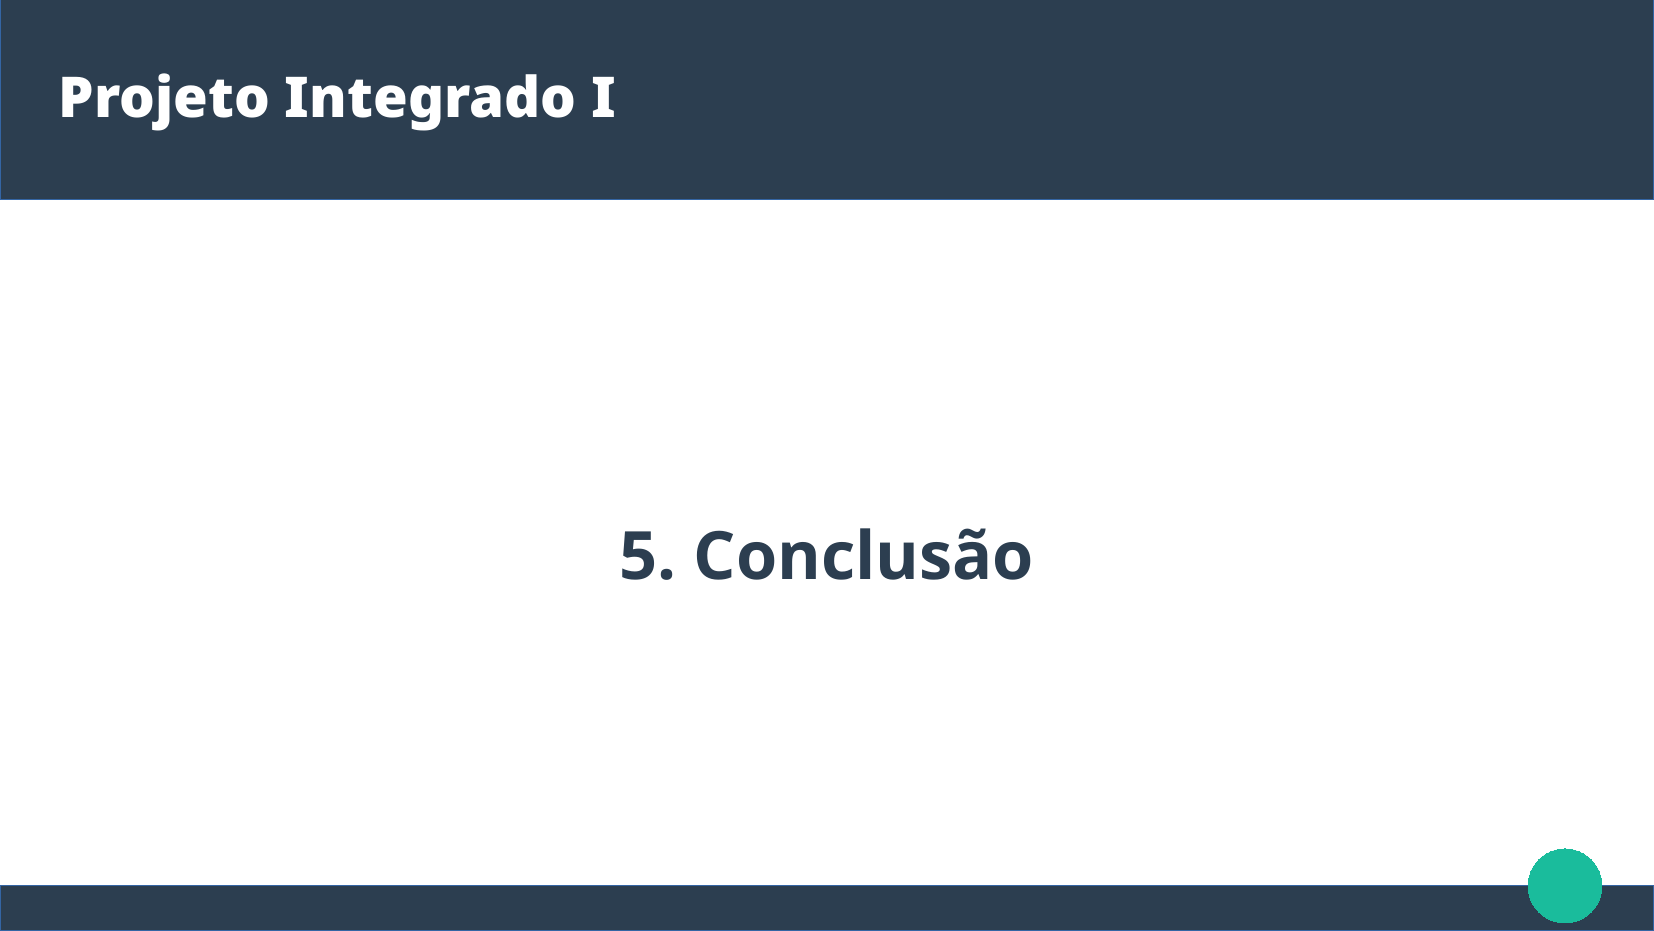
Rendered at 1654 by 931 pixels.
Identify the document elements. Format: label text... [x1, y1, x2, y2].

subtitle 5. Conclusão [59, 243, 1595, 864]
title Projeto Integrado I [59, 37, 1595, 155]
